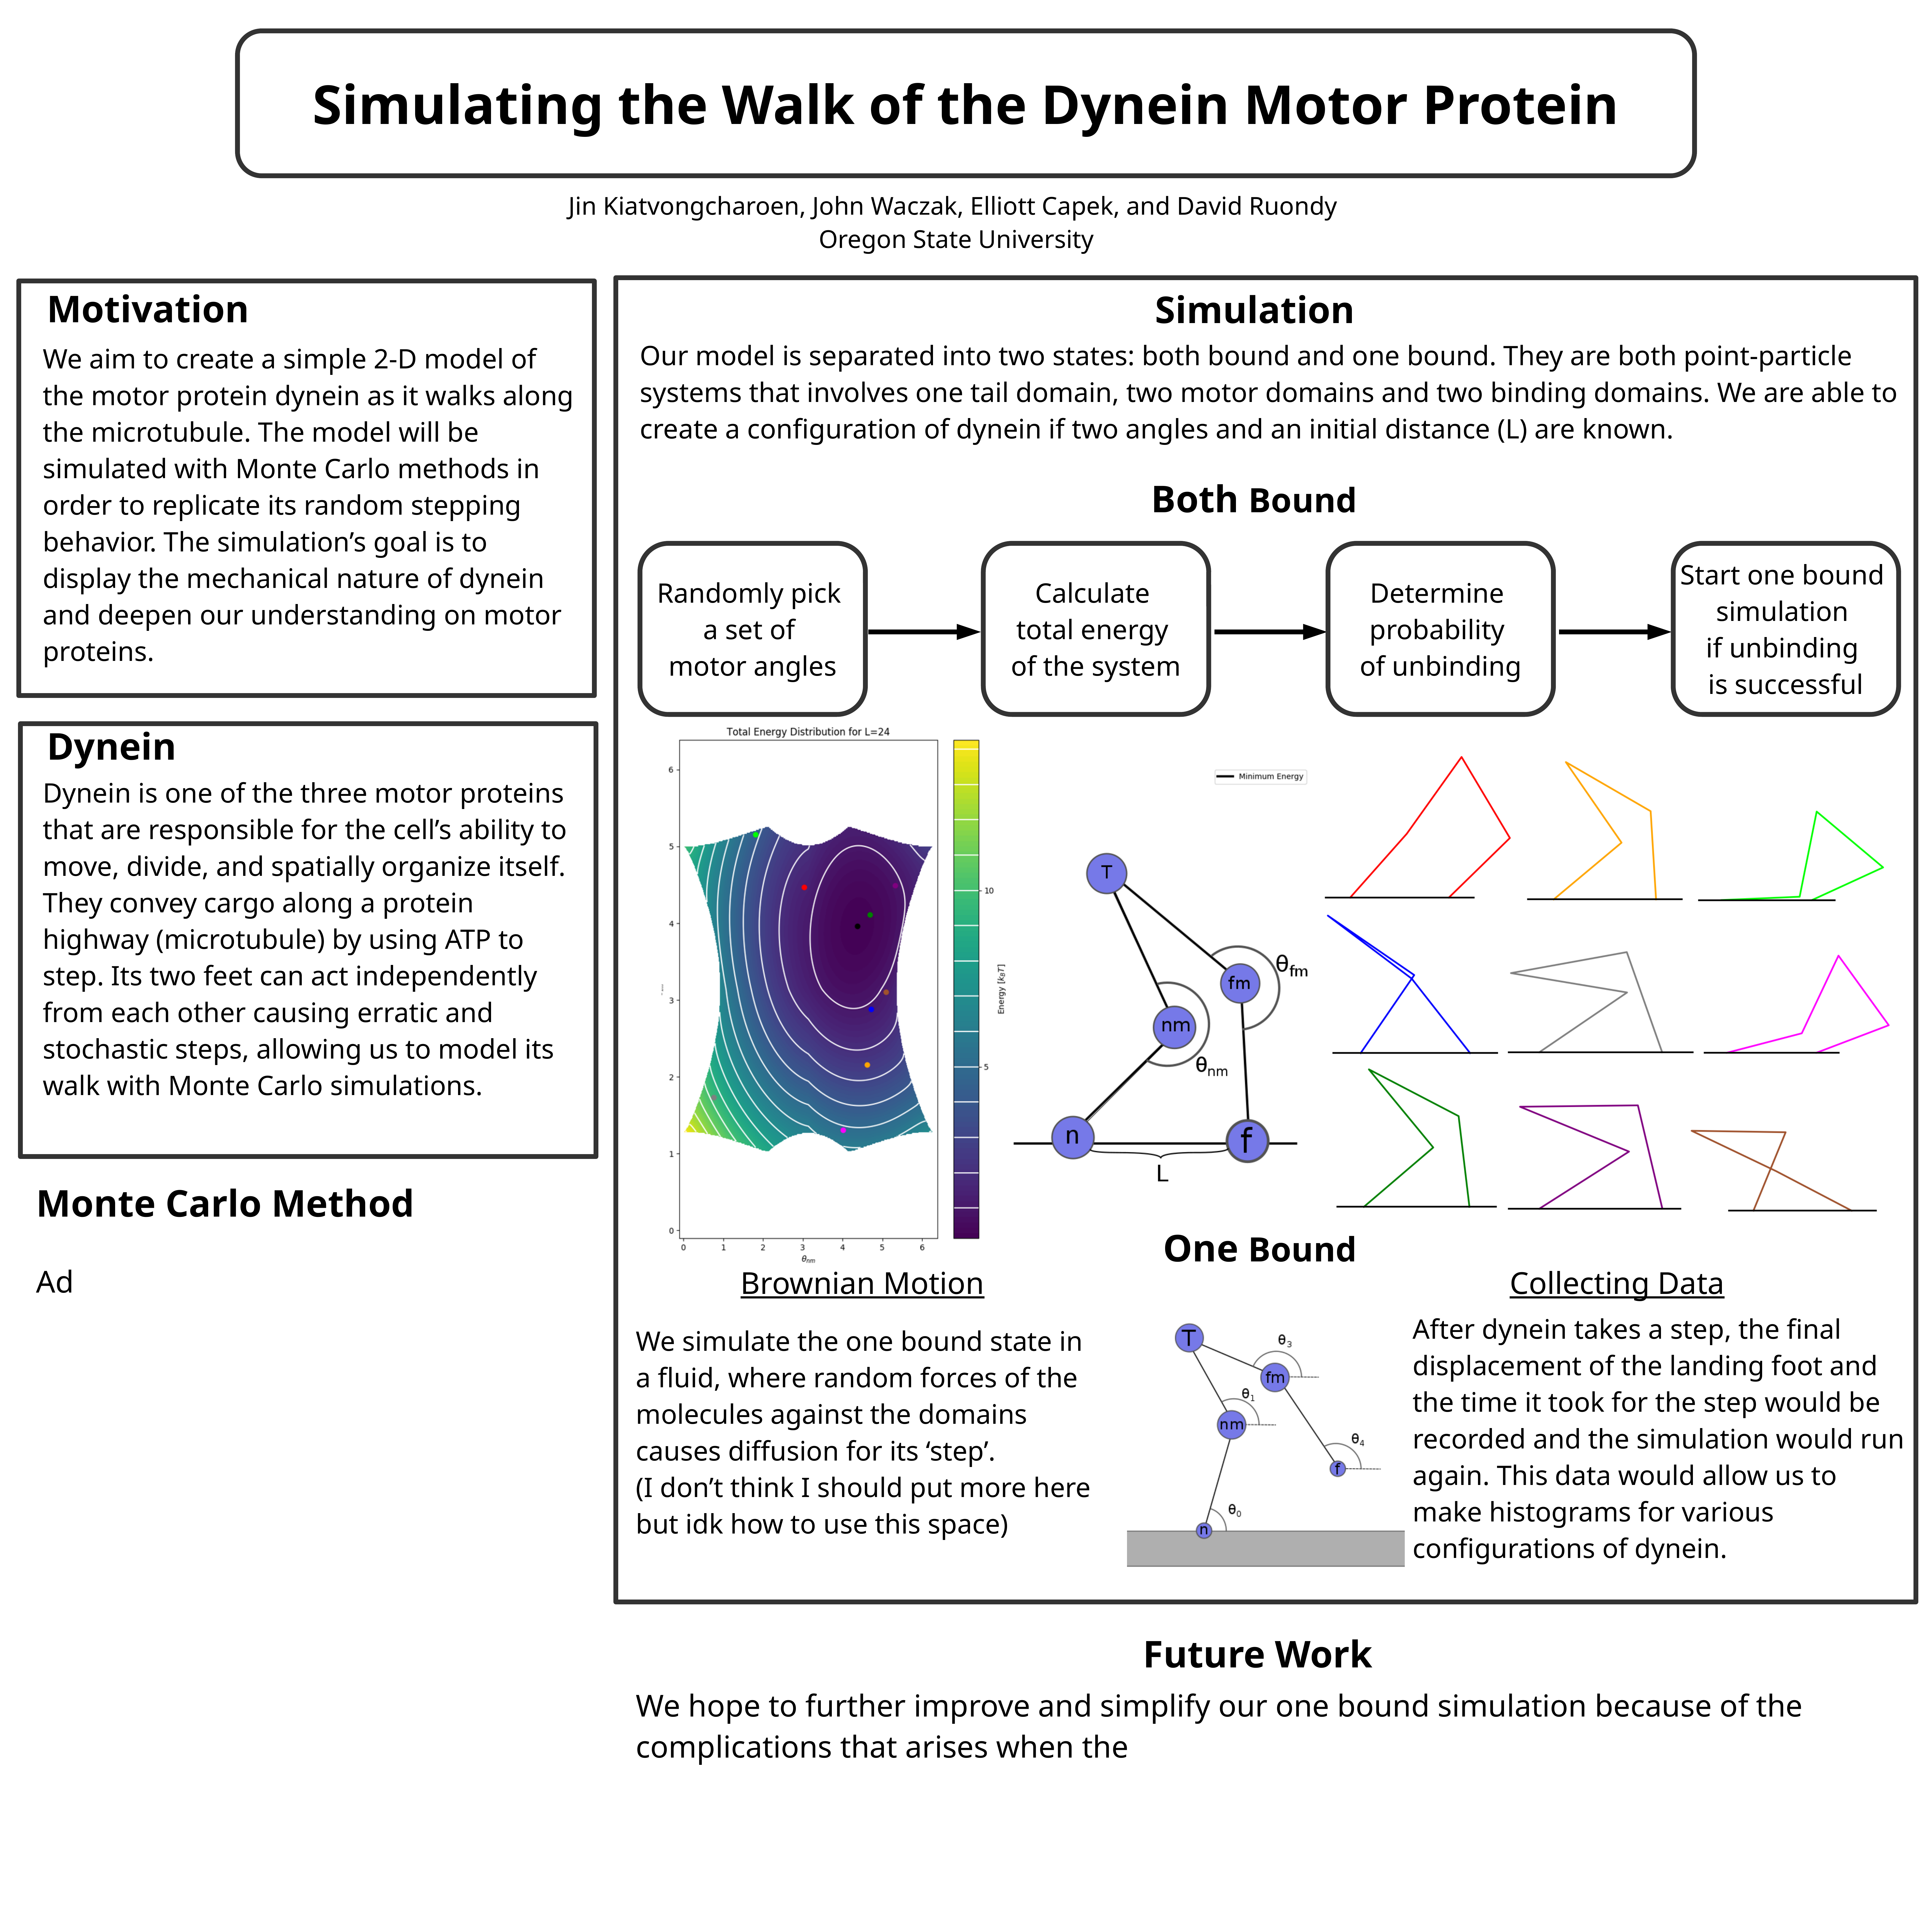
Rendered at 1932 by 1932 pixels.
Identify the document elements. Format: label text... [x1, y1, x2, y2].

text_box Dynein is one of the three motor proteins that are responsible for the cell’s ability to move, divide, and spatially organize itself. They convey cargo along a protein highway (microtubule) by using ATP to step. Its two feet can act independently from each other causing erratic and stochastic steps, allowing us to model its walk with Monte Carlo simulations. [39, 772, 590, 1157]
text_box After dynein takes a step, the final displacement of the landing foot and the time it took for the step would be recorded and the simulation would run again. This data would allow us to make histograms for various configurations of dynein. [1409, 1308, 1916, 1616]
text_box One Bound [1159, 1220, 1389, 1284]
text_box Both Bound [1147, 471, 1389, 544]
text_box [204, 724, 596, 1157]
text_box [20, 724, 43, 1157]
picture [1127, 1292, 1405, 1570]
text_box Determine probability of unbinding [1328, 543, 1554, 715]
text_box Motivation [43, 281, 280, 338]
text_box Calculate total energy of the system [983, 543, 1209, 715]
text_box Simulation [1151, 282, 1377, 335]
text_box Simulating the Walk of the Dynein Motor Protein [237, 31, 1695, 176]
text_box Ad [32, 1258, 584, 1308]
text_box Collecting Data [1506, 1260, 1732, 1308]
picture [661, 707, 1898, 1267]
text_box Our model is separated into two states: both bound and one bound. They are both point-particle systems that involves one tail domain, two motor domains and two binding domains. We are able to create a configuration of dynein if two angles and an initial distance (L) are known. [636, 335, 1904, 471]
text_box [19, 281, 594, 696]
picture [1699, 936, 1893, 1062]
text_box Randomly pick a set of motor angles [640, 543, 866, 715]
text_box We hope to further improve and simplify our one bound simulation because of the complications that arises when the [632, 1682, 1904, 1775]
text_box Brownian Motion [737, 1260, 998, 1308]
text_box Monte Carlo Method [32, 1175, 471, 1257]
text_box Dynein [43, 718, 204, 772]
text_box We aim to create a simple 2-D model of the motor protein dynein as it walks along the microtubule. The model will be simulated with Monte Carlo methods in order to replicate its random stepping behavior. The simulation’s goal is to display the mechanical nature of dynein and deepen our understanding on motor proteins. [39, 338, 578, 684]
text_box Future Work [1139, 1626, 1429, 1682]
text_box Jin Kiatvongcharoen, John Waczak, Elliott Capek, and David Ruondy Oregon State University [564, 186, 1368, 288]
text_box Start one bound simulation if unbinding is successful [1673, 543, 1899, 715]
text_box We simulate the one bound state in a fluid, where random forces of the molecules against the domains causes diffusion for its ‘step’. (I don’t think I should put more here but idk how to use this space) [632, 1320, 1107, 1577]
